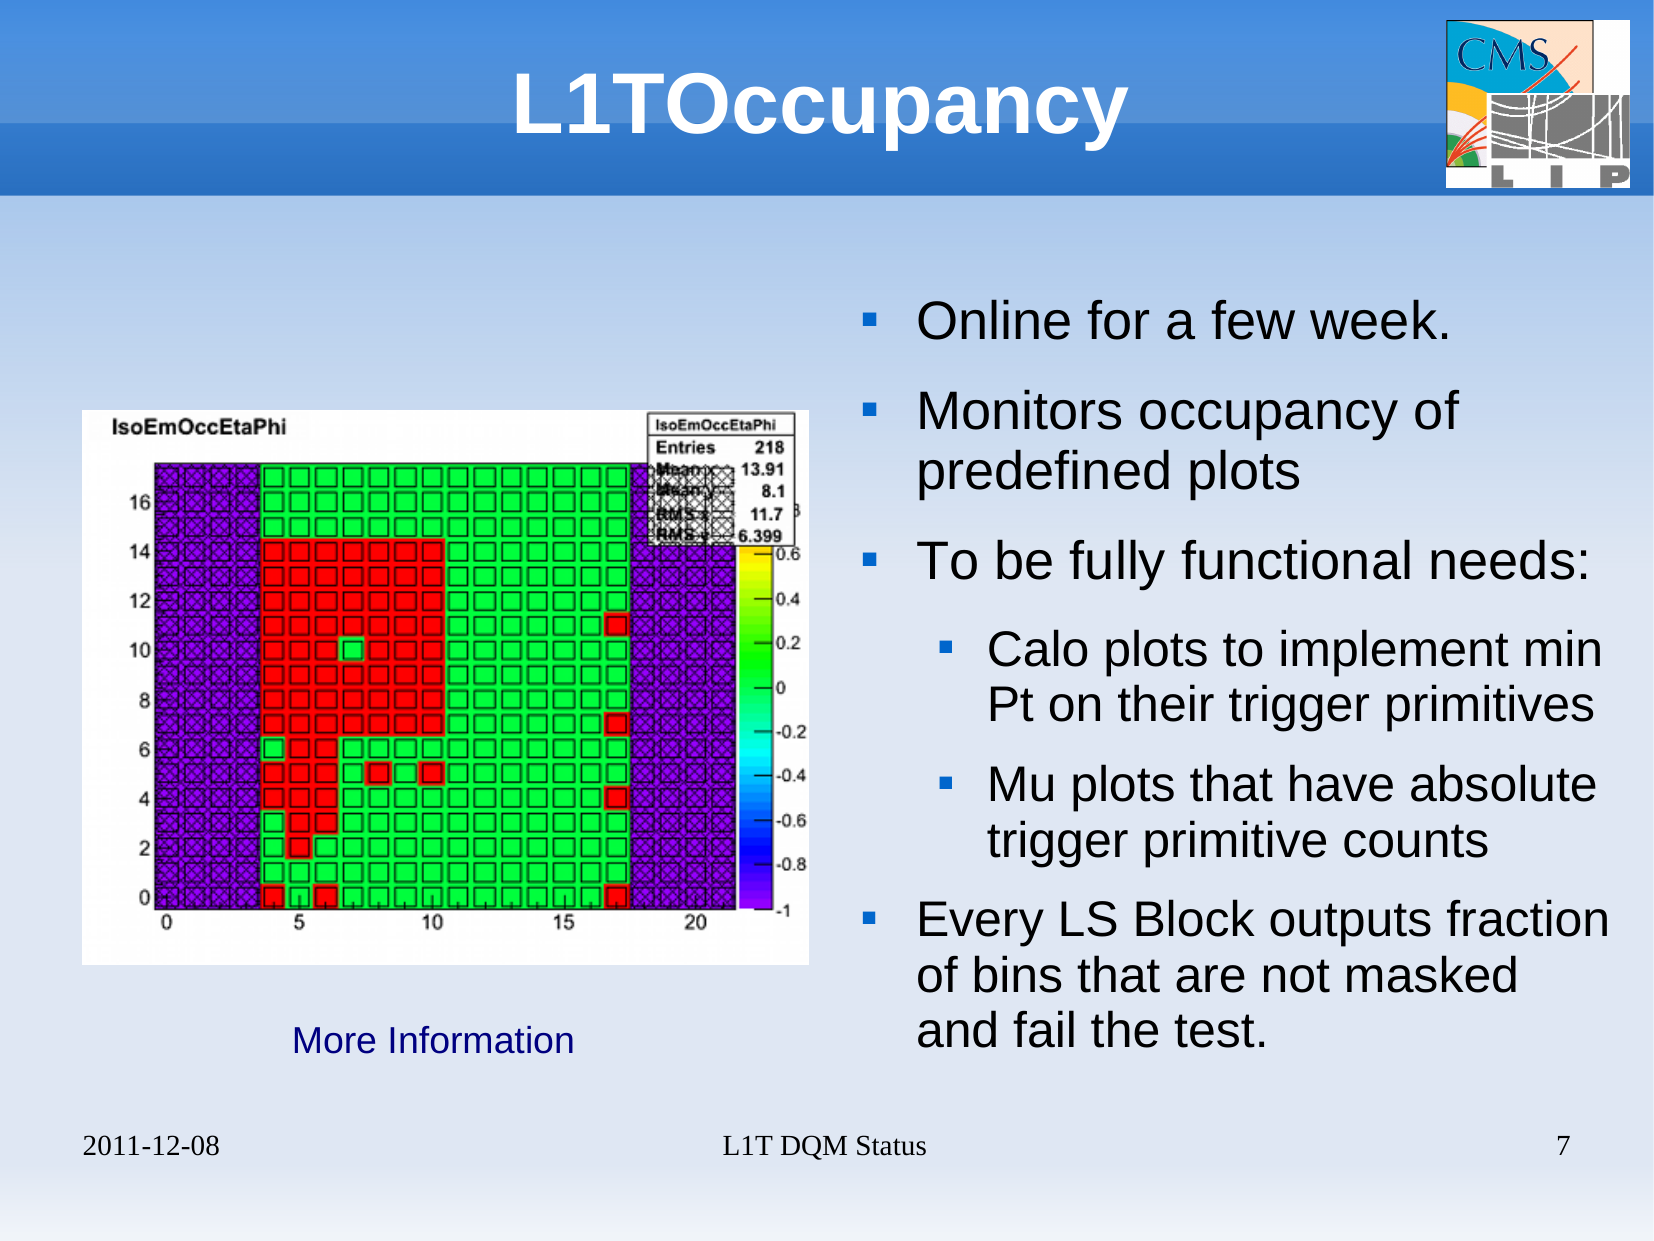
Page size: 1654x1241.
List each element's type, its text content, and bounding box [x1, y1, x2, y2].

text_box More Information [277, 1012, 638, 1083]
title L1TOccupancy [76, 0, 1565, 208]
picture [0, 0, 1654, 1241]
list Online for a few week. Monitors occupancy of predefined plots To be fully functional needs: Calo plots to implement min Pt on their trigger primitives Mu plots that have absolute trigger primitive counts Every LS Block outputs fraction of bins that are not masked and fail the test. [845, 290, 1613, 1109]
